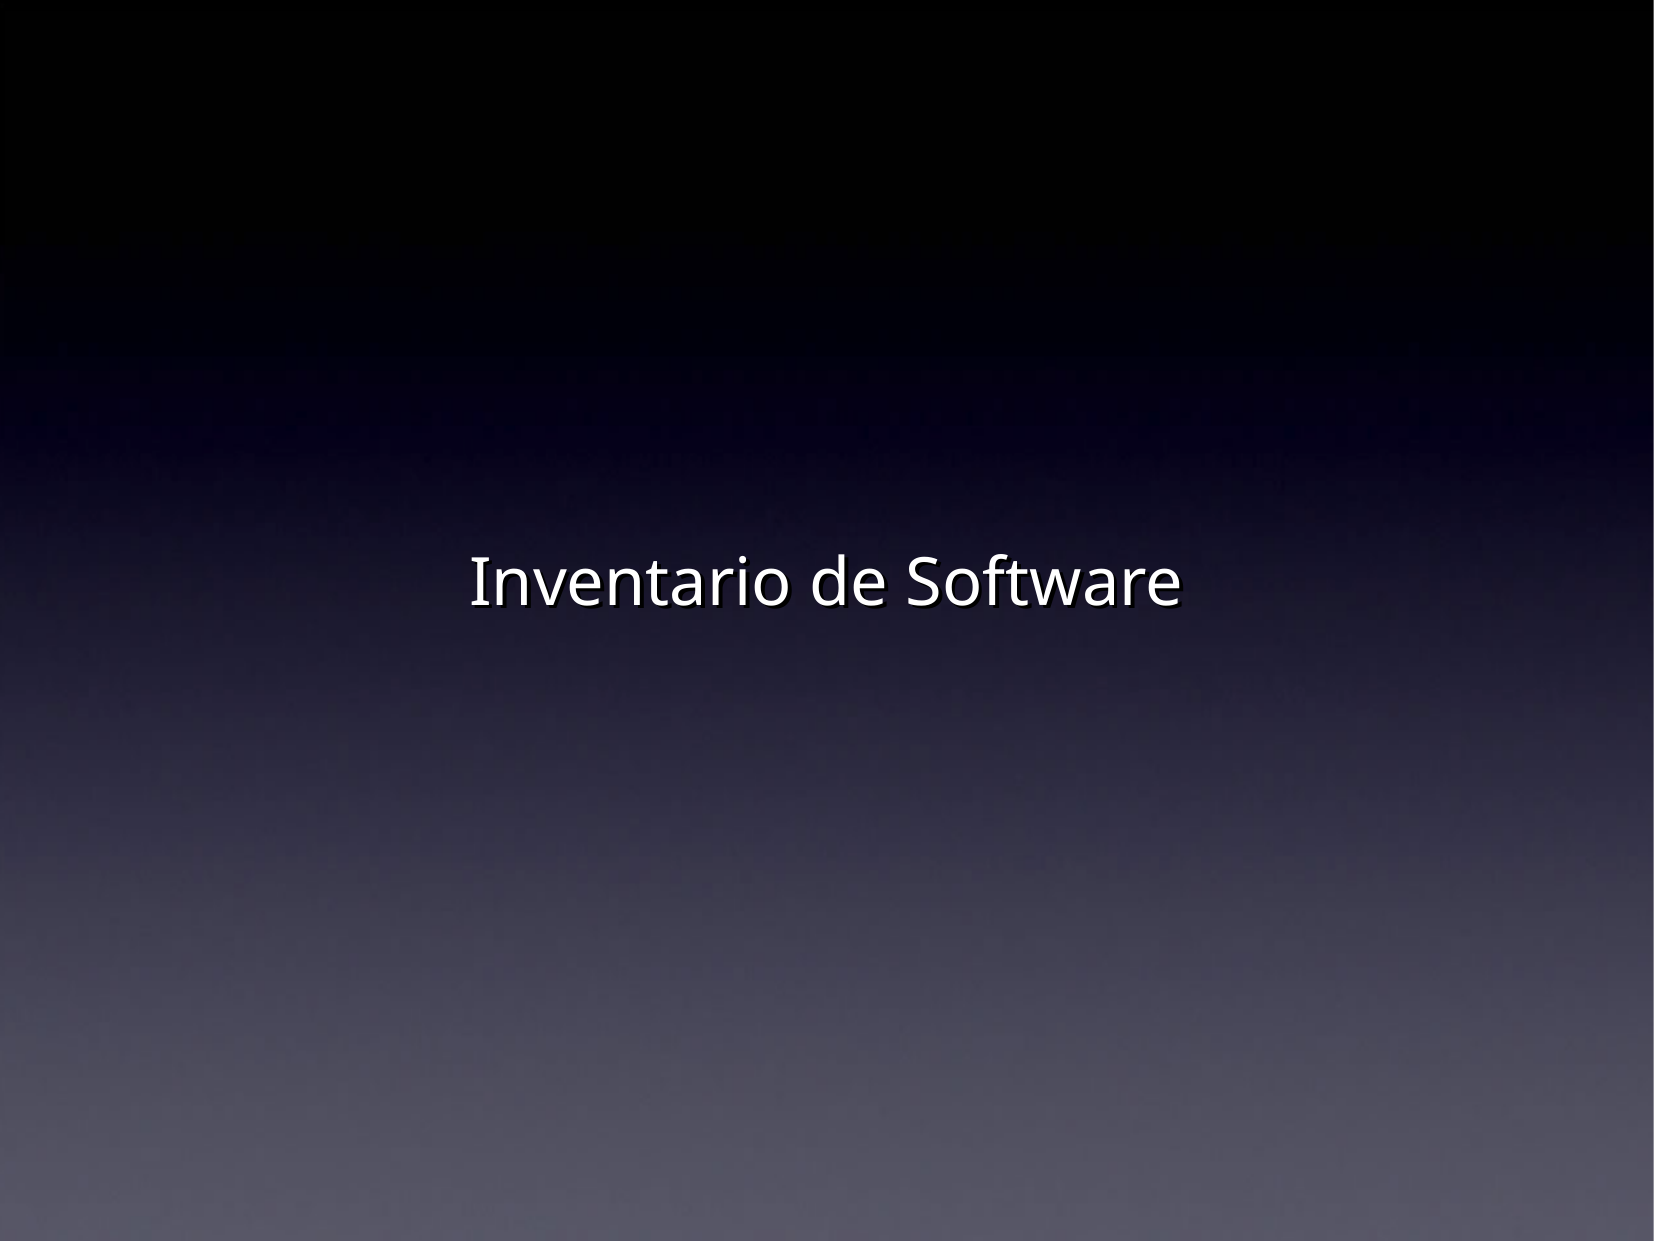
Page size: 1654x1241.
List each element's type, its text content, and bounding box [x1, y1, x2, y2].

subtitle Inventario de Software [82, 49, 1571, 1109]
picture [0, 0, 1654, 1241]
